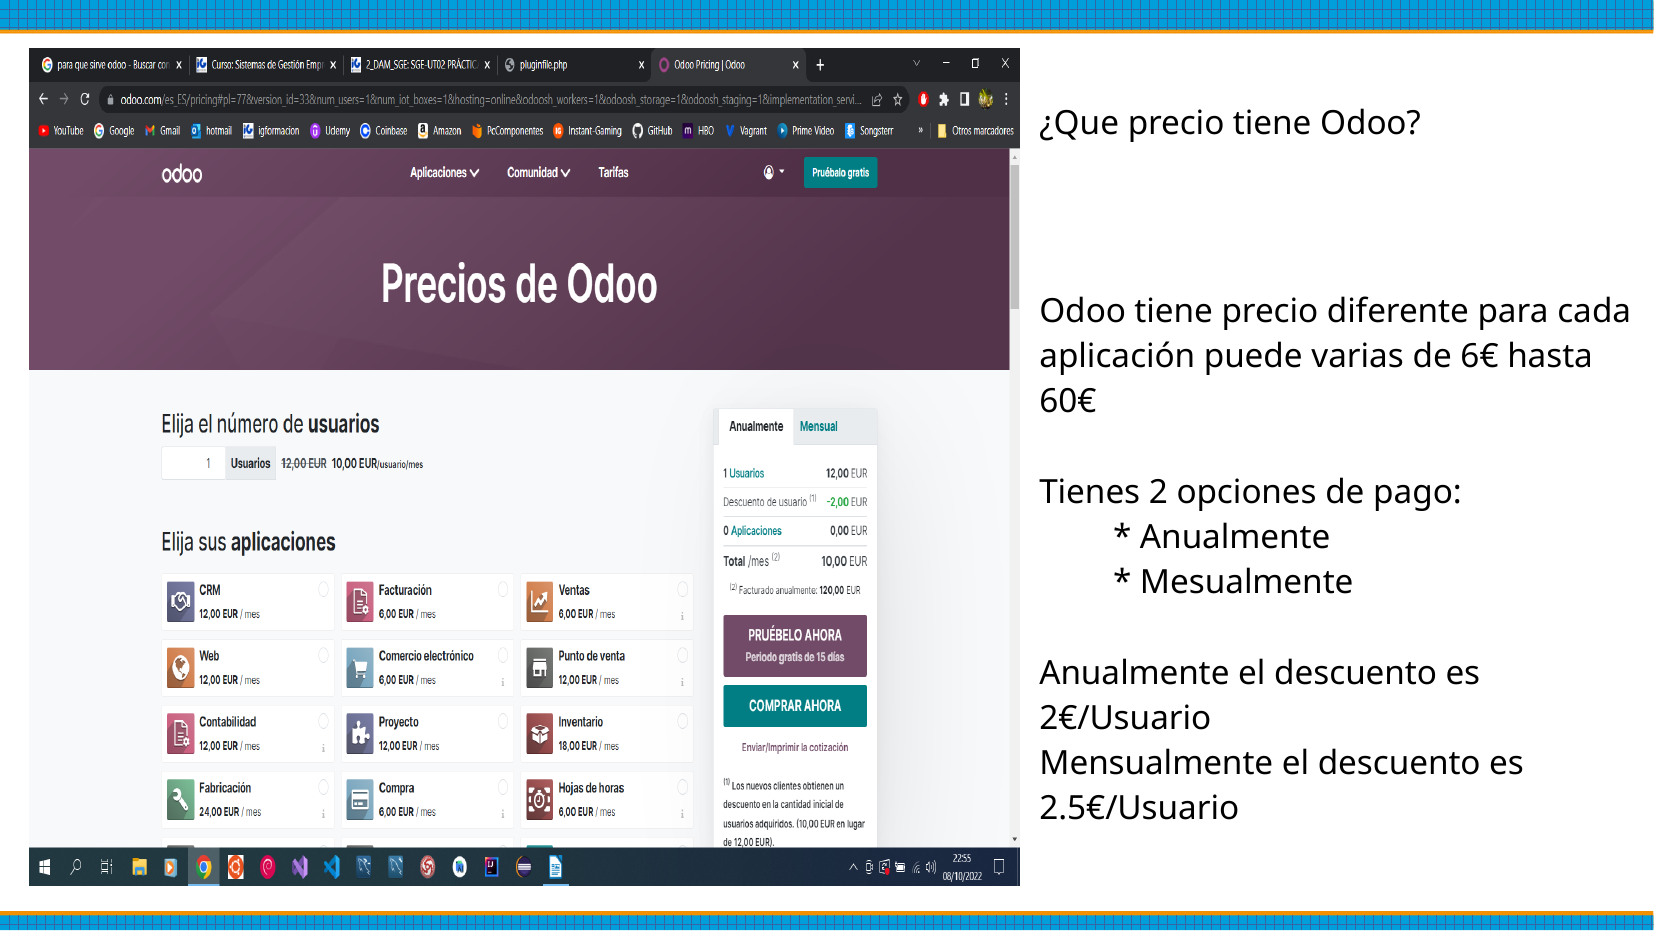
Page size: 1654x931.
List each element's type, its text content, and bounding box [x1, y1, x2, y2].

text_box ¿Que precio tiene Odoo? [1033, 29, 1654, 214]
picture [29, 48, 1020, 886]
text_box Odoo tiene precio diferente para cada aplicación puede varias de 6€ hasta 60€ Tienes 2 opciones de pago: * Anualmente * Mesualmente Anualmente el descuento es 2€/Usuario Mensualmente el descuento es 2.5€/Usuario [1033, 296, 1654, 821]
